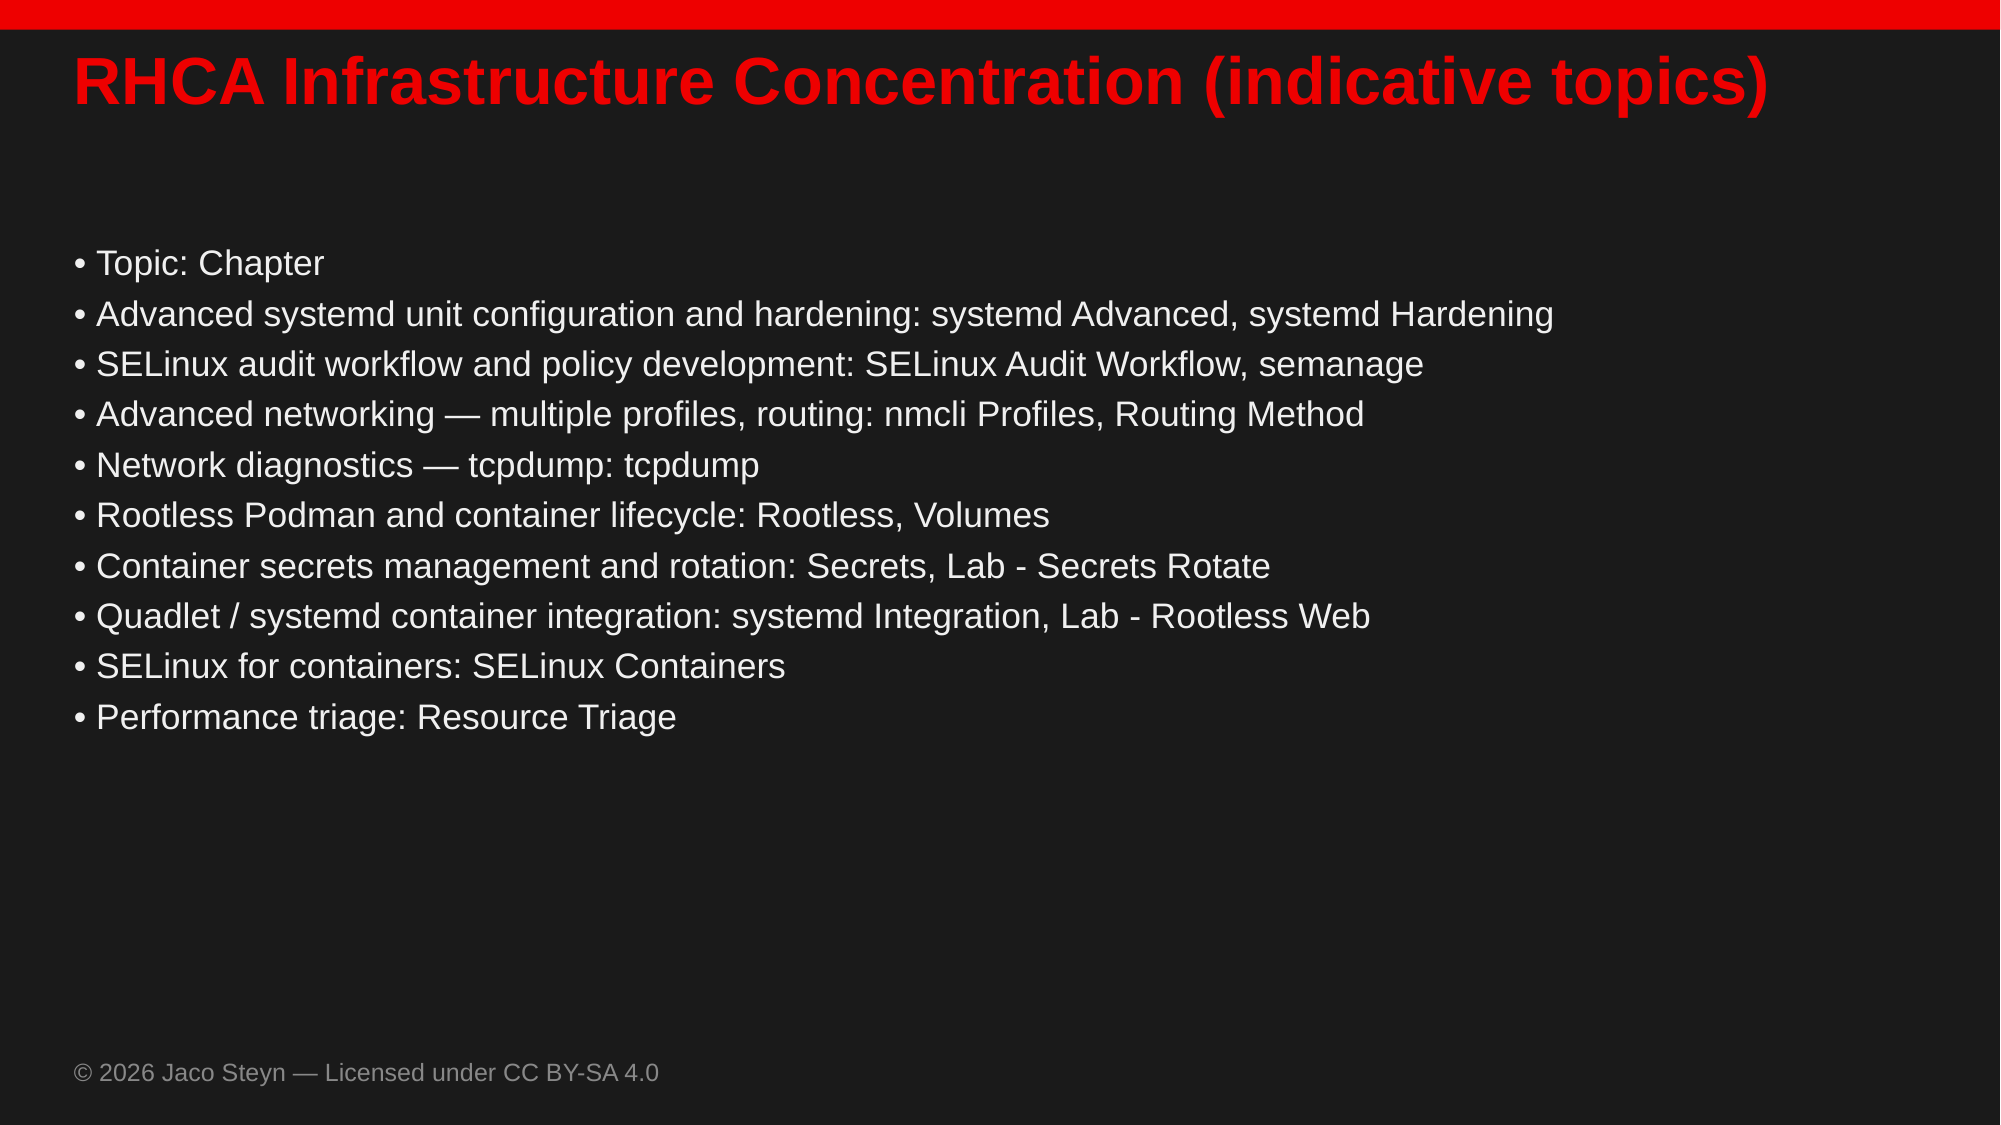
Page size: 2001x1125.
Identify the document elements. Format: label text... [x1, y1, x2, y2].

text_box • Topic: Chapter • Advanced systemd unit configuration and hardening: systemd Advanced, systemd Hardening • SELinux audit workflow and policy development: SELinux Audit Workflow, semanage • Advanced networking — multiple profiles, routing: nmcli Profiles, Routing Method • Network diagnostics — tcpdump: tcpdump • Rootless Podman and container lifecycle: Rootless, Volumes • Container secrets management and rotation: Secrets, Lab - Secrets Rotate • Quadlet / systemd container integration: systemd Integration, Lab - Rootless Web • SELinux for containers: SELinux Containers • Performance triage: Resource Triage [59, 236, 1942, 1037]
text_box RHCA Infrastructure Concentration (indicative topics) [59, 36, 1942, 208]
text_box © 2026 Jaco Steyn — Licensed under CC BY-SA 4.0 [59, 1051, 1942, 1093]
text_box [0, 0, 2001, 30]
